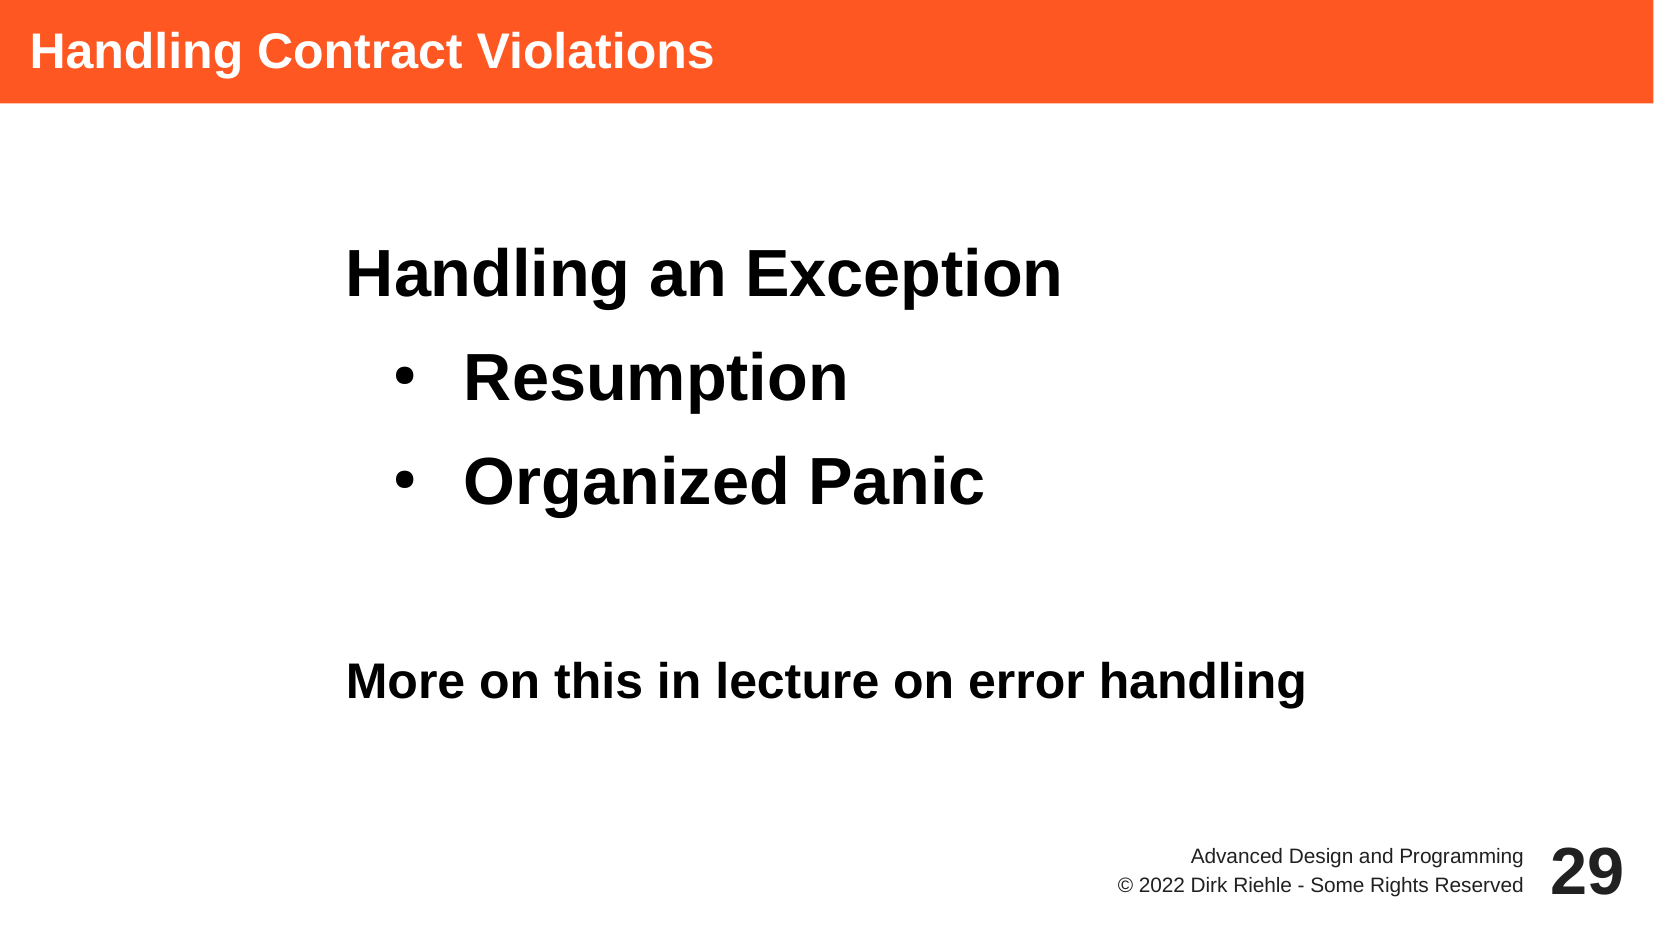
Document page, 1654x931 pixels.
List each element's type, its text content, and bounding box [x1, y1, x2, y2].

subtitle Handling an Exception Resumption Organized Panic More on this in lecture on error handling [29, 132, 1625, 813]
title Handling Contract Violations [0, 0, 1654, 104]
